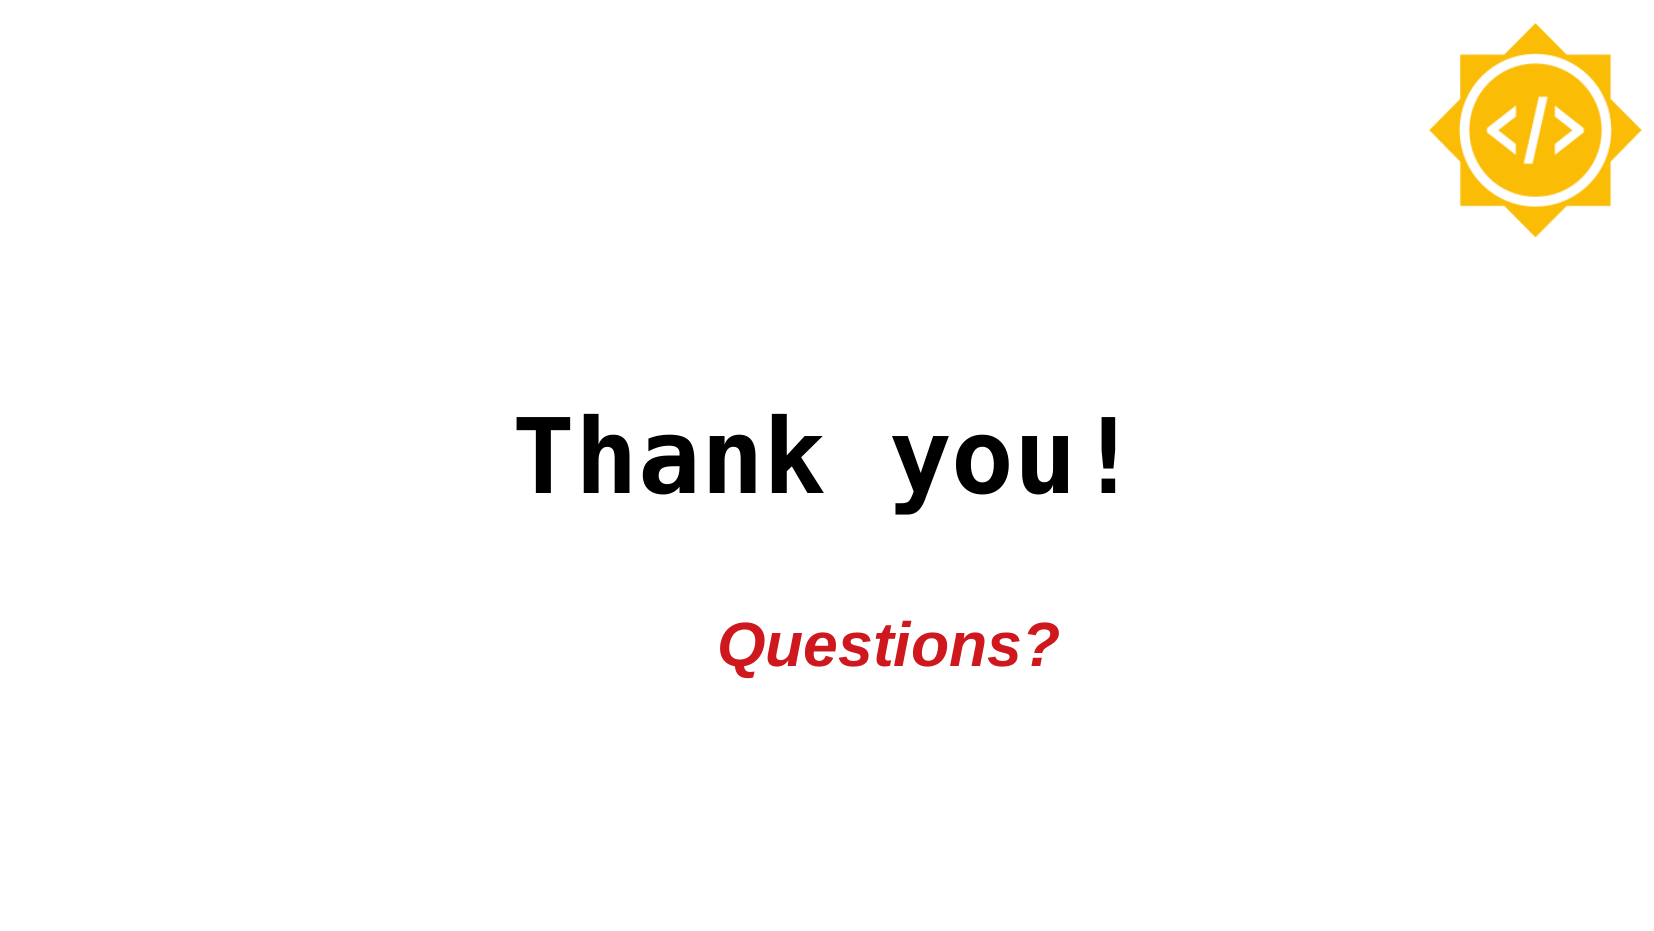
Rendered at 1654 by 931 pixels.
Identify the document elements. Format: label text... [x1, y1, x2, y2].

text_box Questions? [702, 602, 1076, 687]
text_box Thank you! [0, 389, 1654, 721]
picture [1429, 23, 1642, 237]
